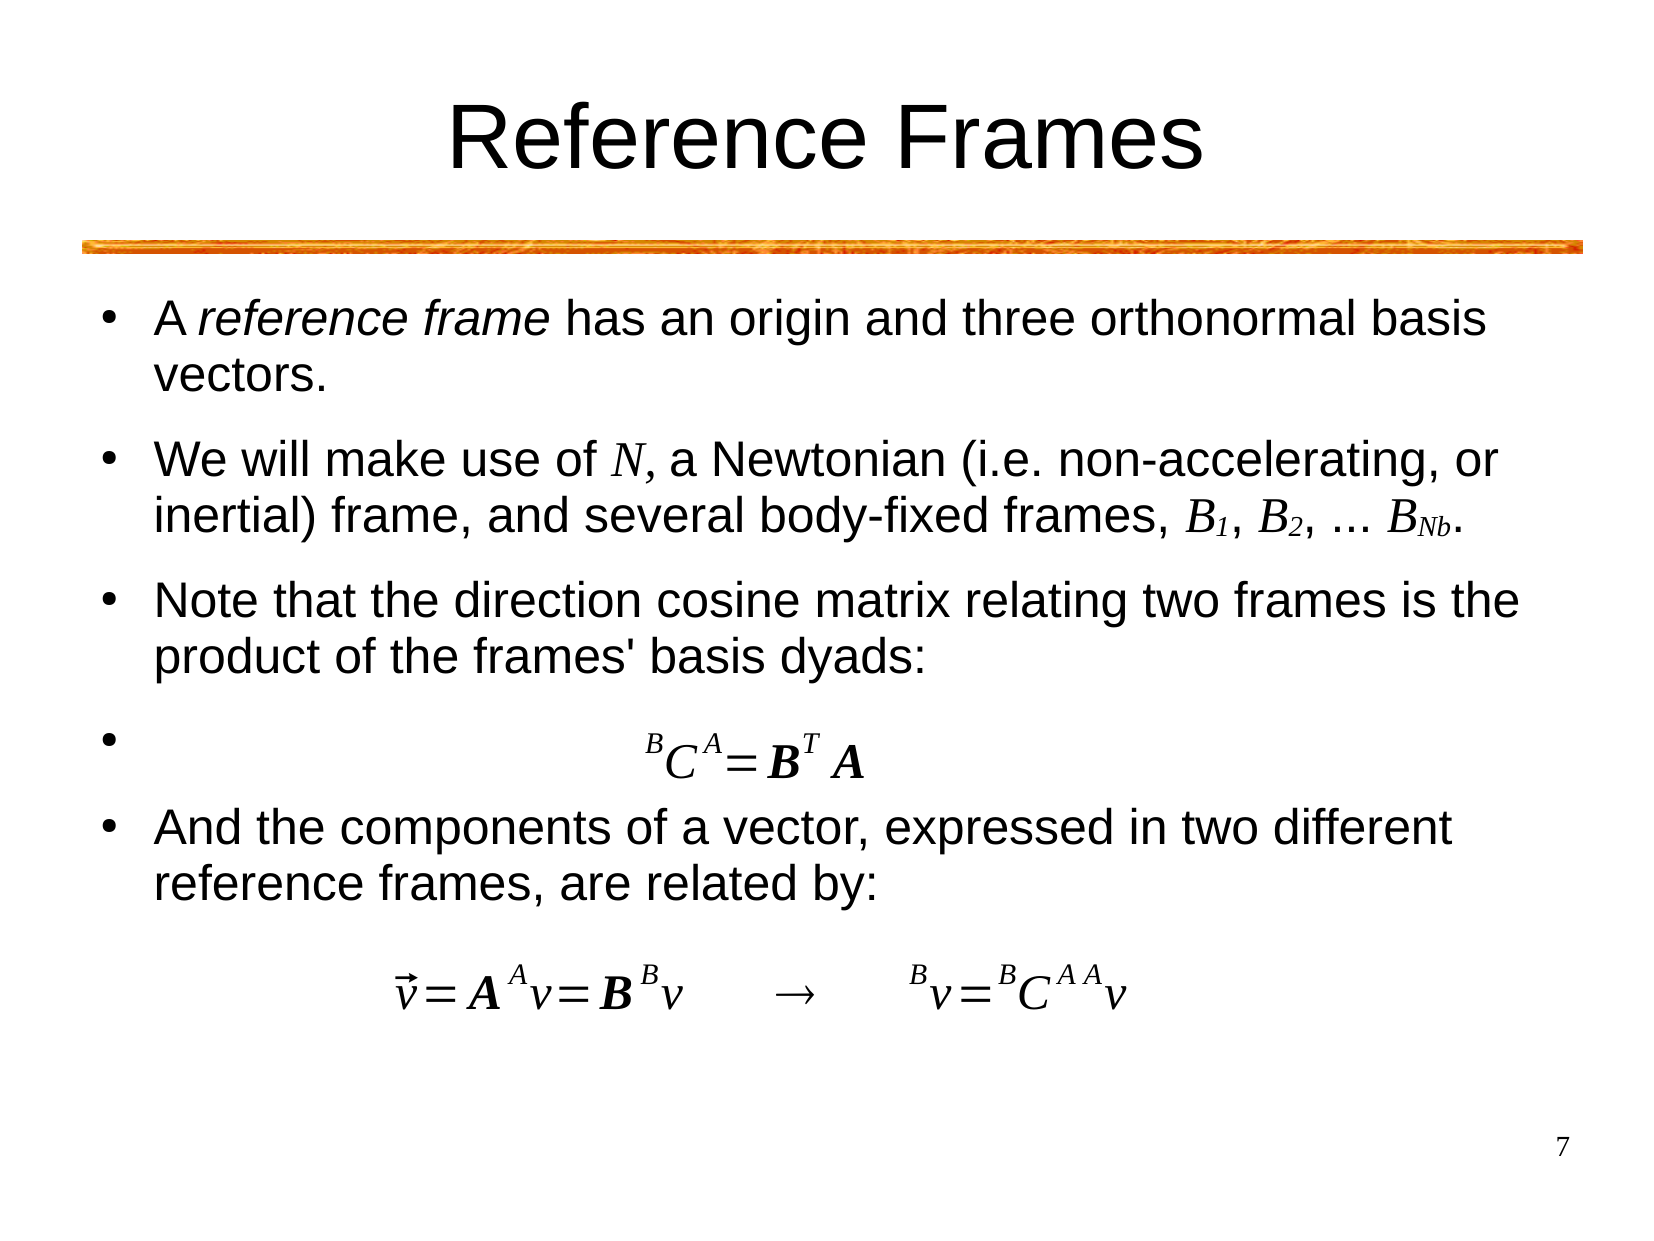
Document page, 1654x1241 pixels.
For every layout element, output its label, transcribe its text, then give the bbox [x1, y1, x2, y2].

picture [82, 240, 1583, 254]
list A reference frame has an origin and three orthonormal basis vectors. We will make use of N, a Newtonian (i.e. non-accelerating, or inertial) frame, and several body-fixed frames, B1, B2, ... BNb. Note that the direction cosine matrix relating two frames is the product of the frames' basis dyads: And the components of a vector, expressed in two different reference frames, are related by: [82, 290, 1571, 1109]
chart [637, 727, 873, 790]
title Reference Frames [82, 49, 1571, 226]
chart [387, 957, 1132, 1021]
